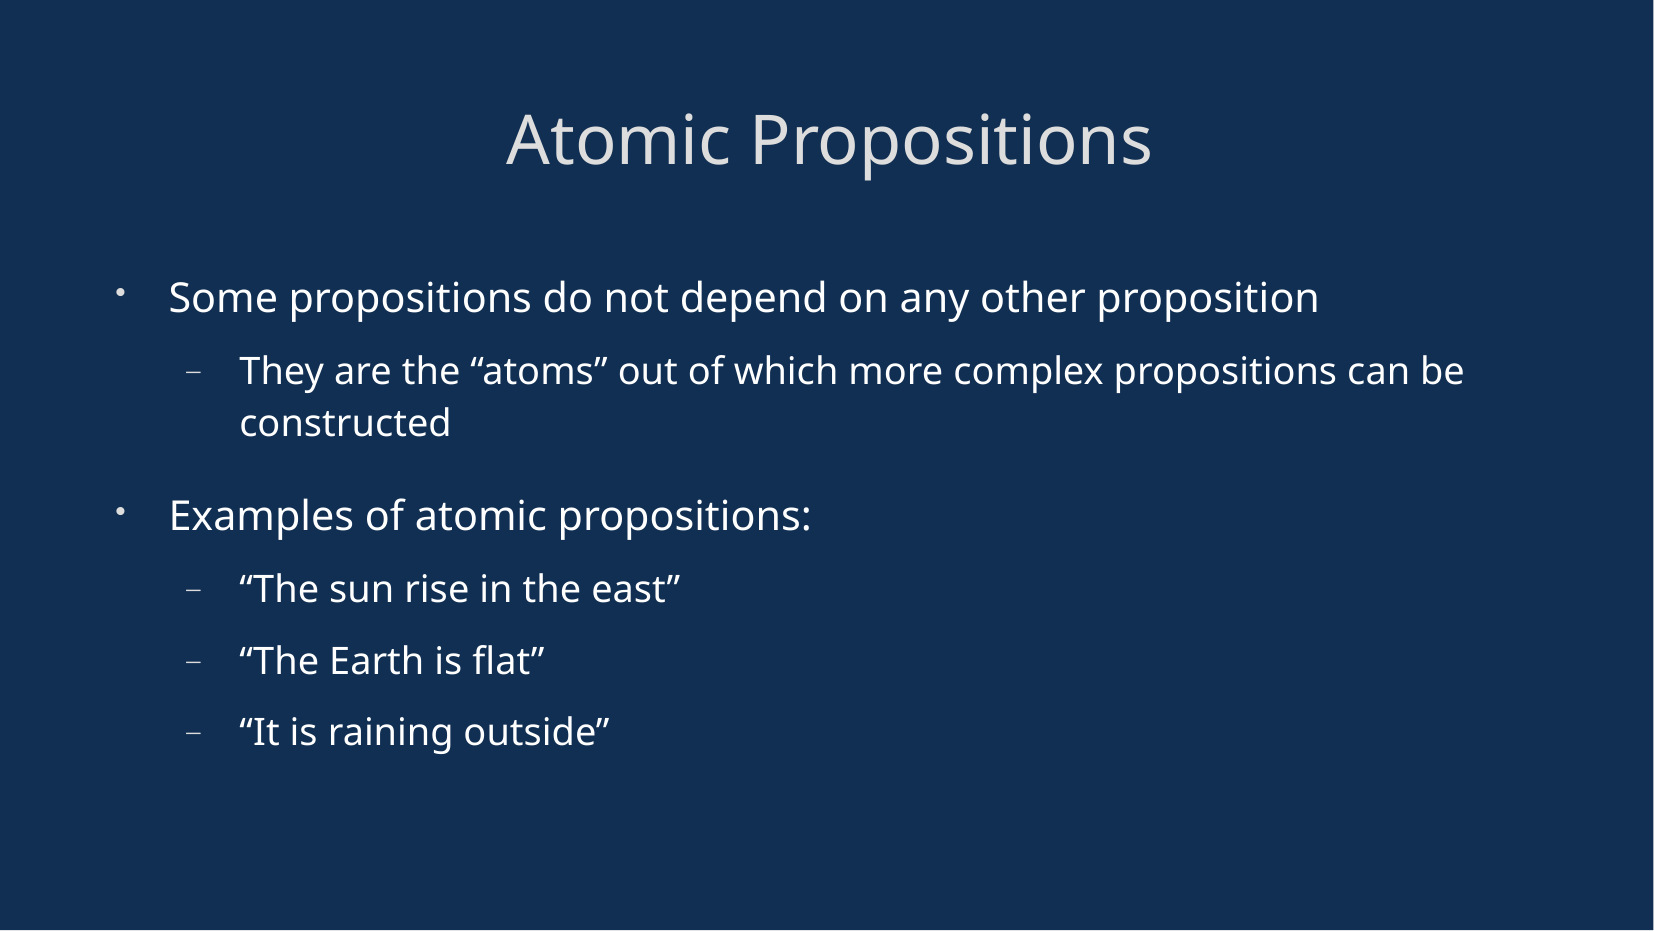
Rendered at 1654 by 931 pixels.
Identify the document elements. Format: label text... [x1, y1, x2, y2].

list Some propositions do not depend on any other proposition They are the “atoms” out of which more complex propositions can be constructed Examples of atomic propositions: “The sun rise in the east” “The Earth is flat” “It is raining outside” [97, 268, 1563, 806]
title Atomic Propositions [97, 56, 1563, 220]
